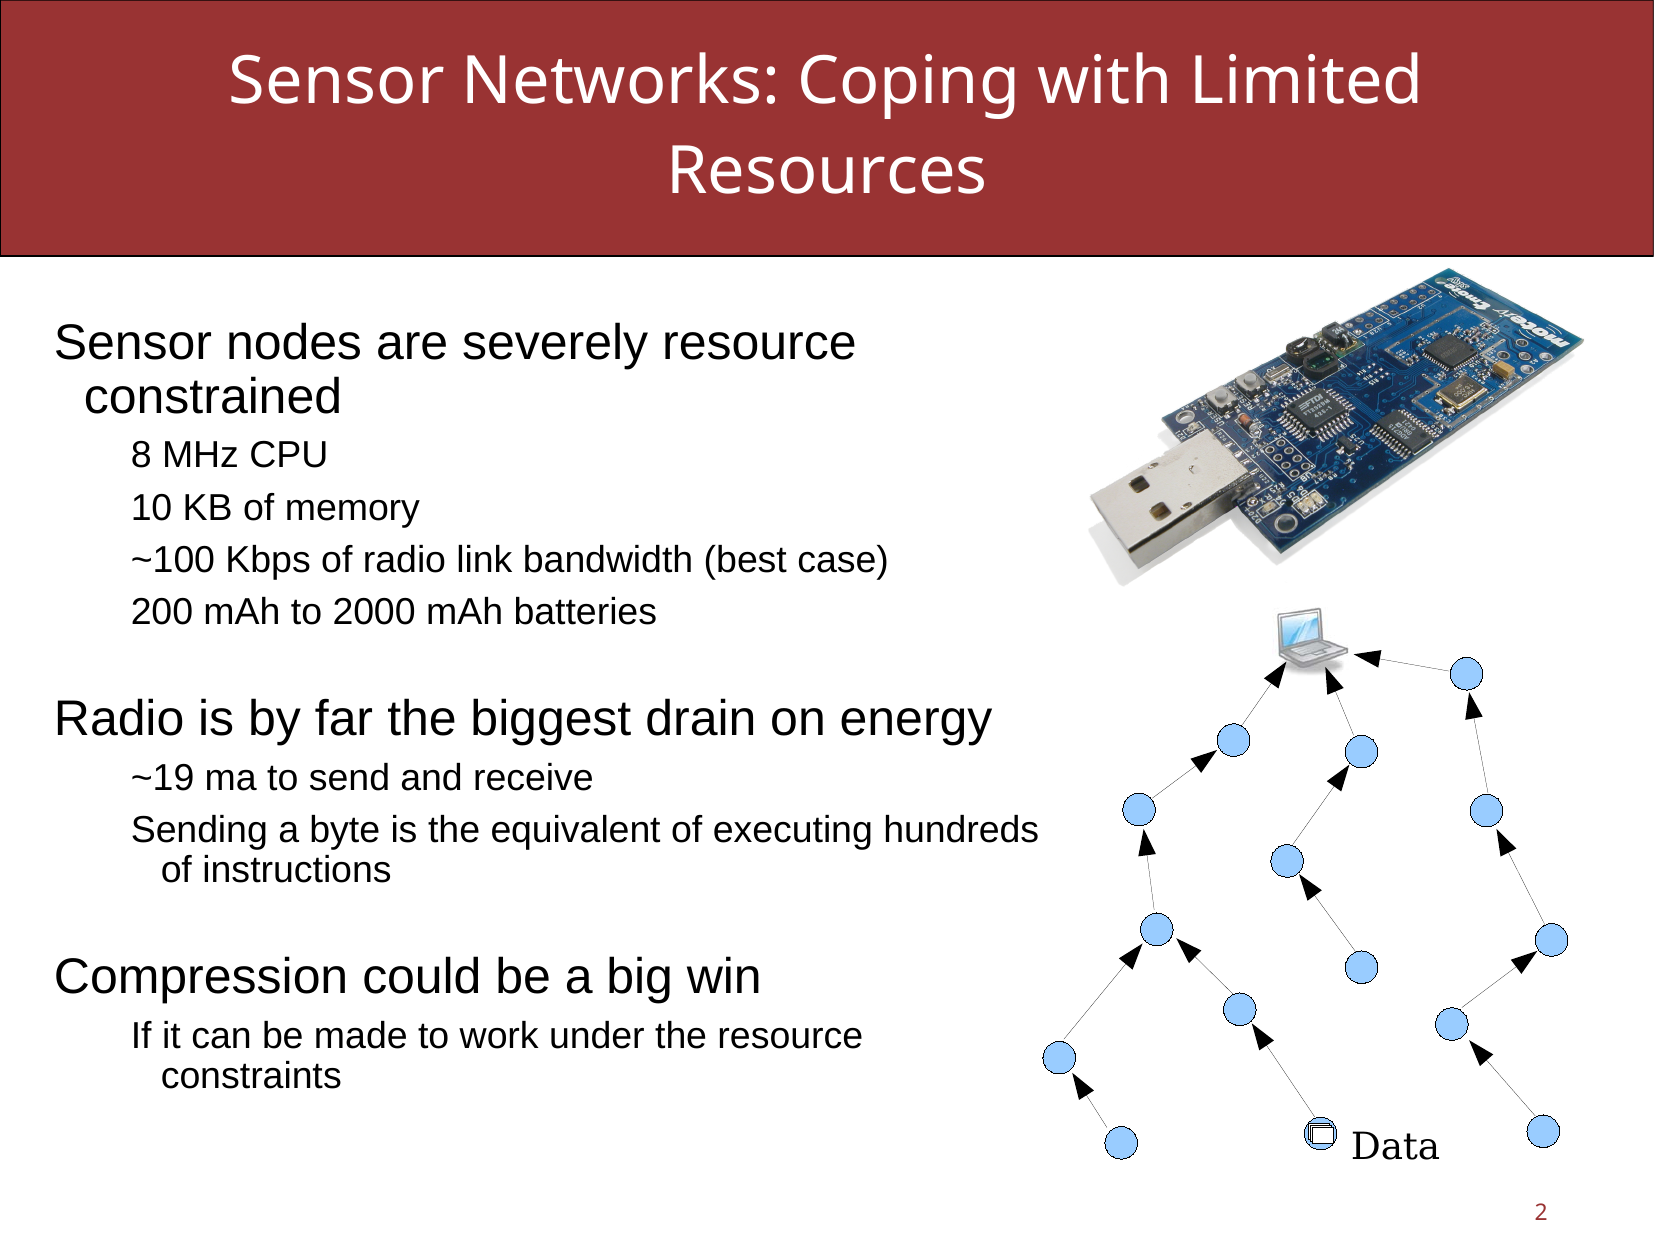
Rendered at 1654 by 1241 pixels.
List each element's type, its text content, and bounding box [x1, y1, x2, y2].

picture [1272, 600, 1350, 681]
text_box [1435, 1007, 1469, 1041]
text_box [1535, 923, 1568, 957]
text_box [1042, 1041, 1076, 1074]
title Sensor Networks: Coping with Limited Resources [121, 44, 1534, 201]
text_box [1345, 950, 1378, 984]
text_box [1270, 844, 1304, 878]
picture [1085, 264, 1586, 589]
text_box [1140, 912, 1174, 946]
text_box [1526, 1114, 1560, 1148]
text_box [1104, 1126, 1138, 1160]
text_box [1450, 657, 1483, 691]
text_box [1122, 793, 1156, 826]
text_box [1217, 723, 1250, 757]
text_box [1223, 992, 1257, 1026]
text_box Data [1336, 1116, 1476, 1186]
text_box [1470, 794, 1503, 827]
list Sensor nodes are severely resource constrained 8 MHz CPU 10 KB of memory ~100 Kbps of radio link bandwidth (best case) 200 mAh to 2000 mAh batteries Radio is by far the biggest drain on energy ~19 ma to send and receive Sending a byte is the equivalent of executing hundreds of instructions Compression could be a big win If it can be made to work under the resource constraints [36, 316, 1041, 1163]
text_box [1304, 1117, 1336, 1150]
text_box [1345, 735, 1378, 768]
